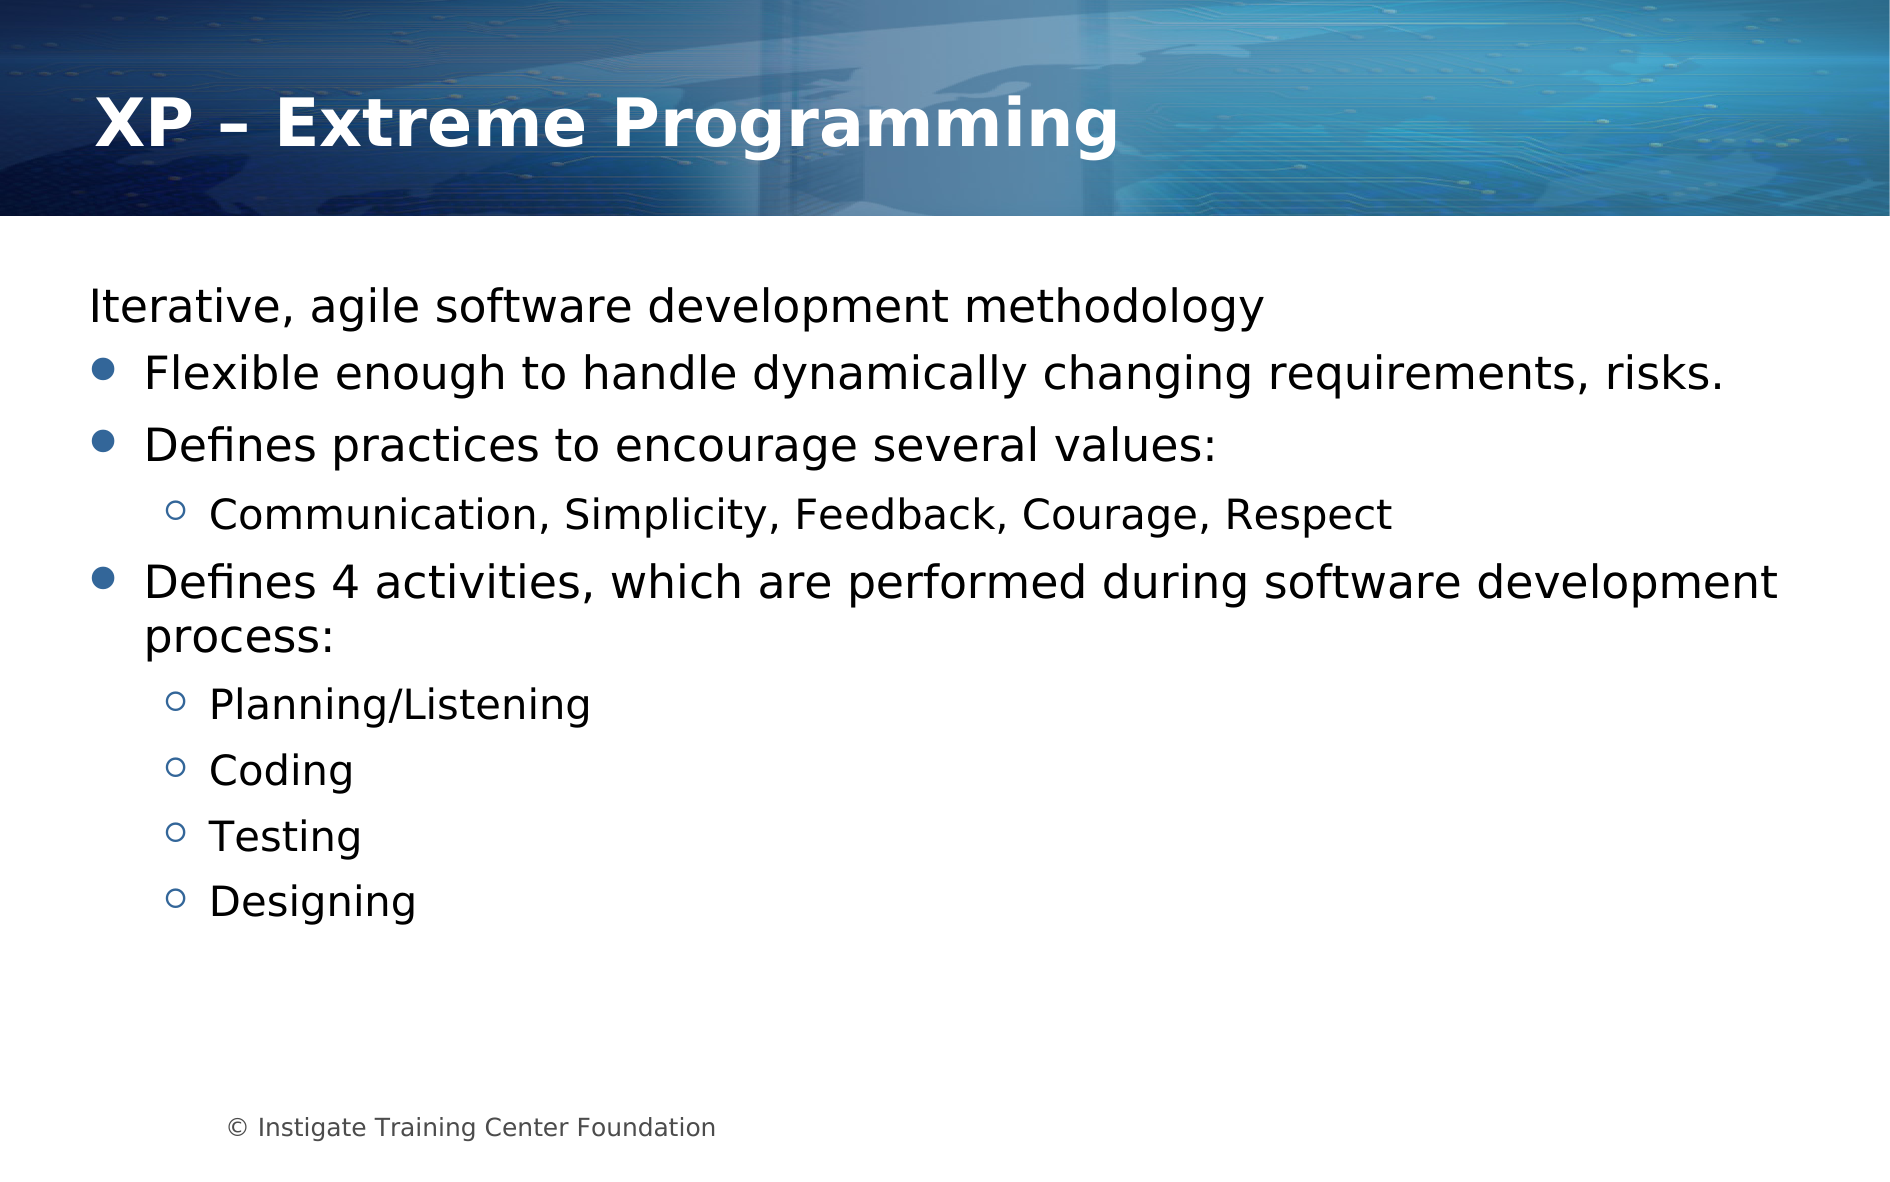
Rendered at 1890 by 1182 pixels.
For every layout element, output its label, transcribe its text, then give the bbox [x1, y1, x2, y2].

picture [0, 0, 1890, 216]
list Iterative, agile software development methodology Flexible enough to handle dynamically changing requirements, risks. Defines practices to encourage several values: Communication, Simplicity, Feedback, Courage, Respect Defines 4 activities, which are performed during software development process: Planning/Listening Coding Testing Designing [88, 280, 1838, 1106]
title XP – Extreme Programming [94, 47, 1793, 217]
